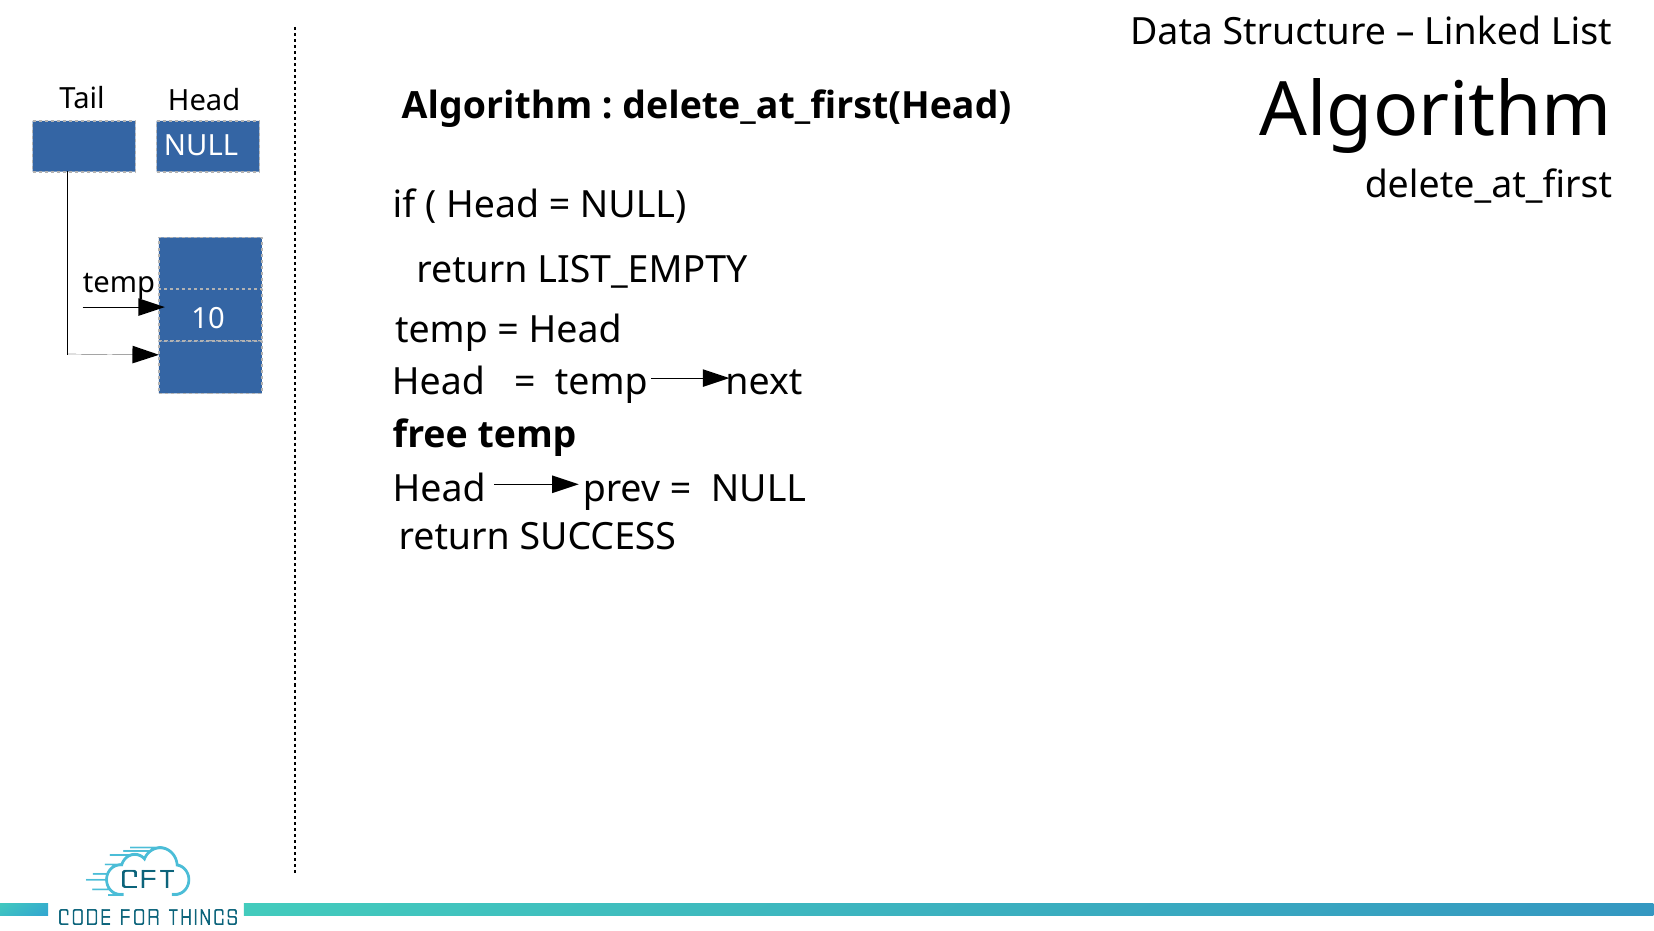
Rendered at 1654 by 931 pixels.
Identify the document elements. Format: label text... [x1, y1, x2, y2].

text_box temp = Head [370, 295, 875, 362]
text_box Head = temp next [377, 346, 945, 406]
text_box NULL [149, 116, 260, 172]
text_box Algorithm : delete_at_first(Head) [386, 70, 1182, 173]
text_box [158, 237, 262, 394]
text_box Head [153, 71, 264, 126]
picture [59, 846, 237, 925]
title Data Structure – Linked List Algorithm delete_at_first [1093, 0, 1613, 216]
text_box 10 [176, 289, 244, 344]
text_box [32, 120, 136, 172]
text_box Tail [44, 69, 142, 125]
text_box temp [68, 253, 179, 309]
text_box Head prev = NULL [377, 453, 993, 513]
text_box if ( Head = NULL) [377, 170, 863, 229]
text_box return LIST_EMPTY [401, 235, 804, 295]
text_box return SUCCESS [383, 513, 786, 568]
text_box free temp [377, 406, 721, 453]
